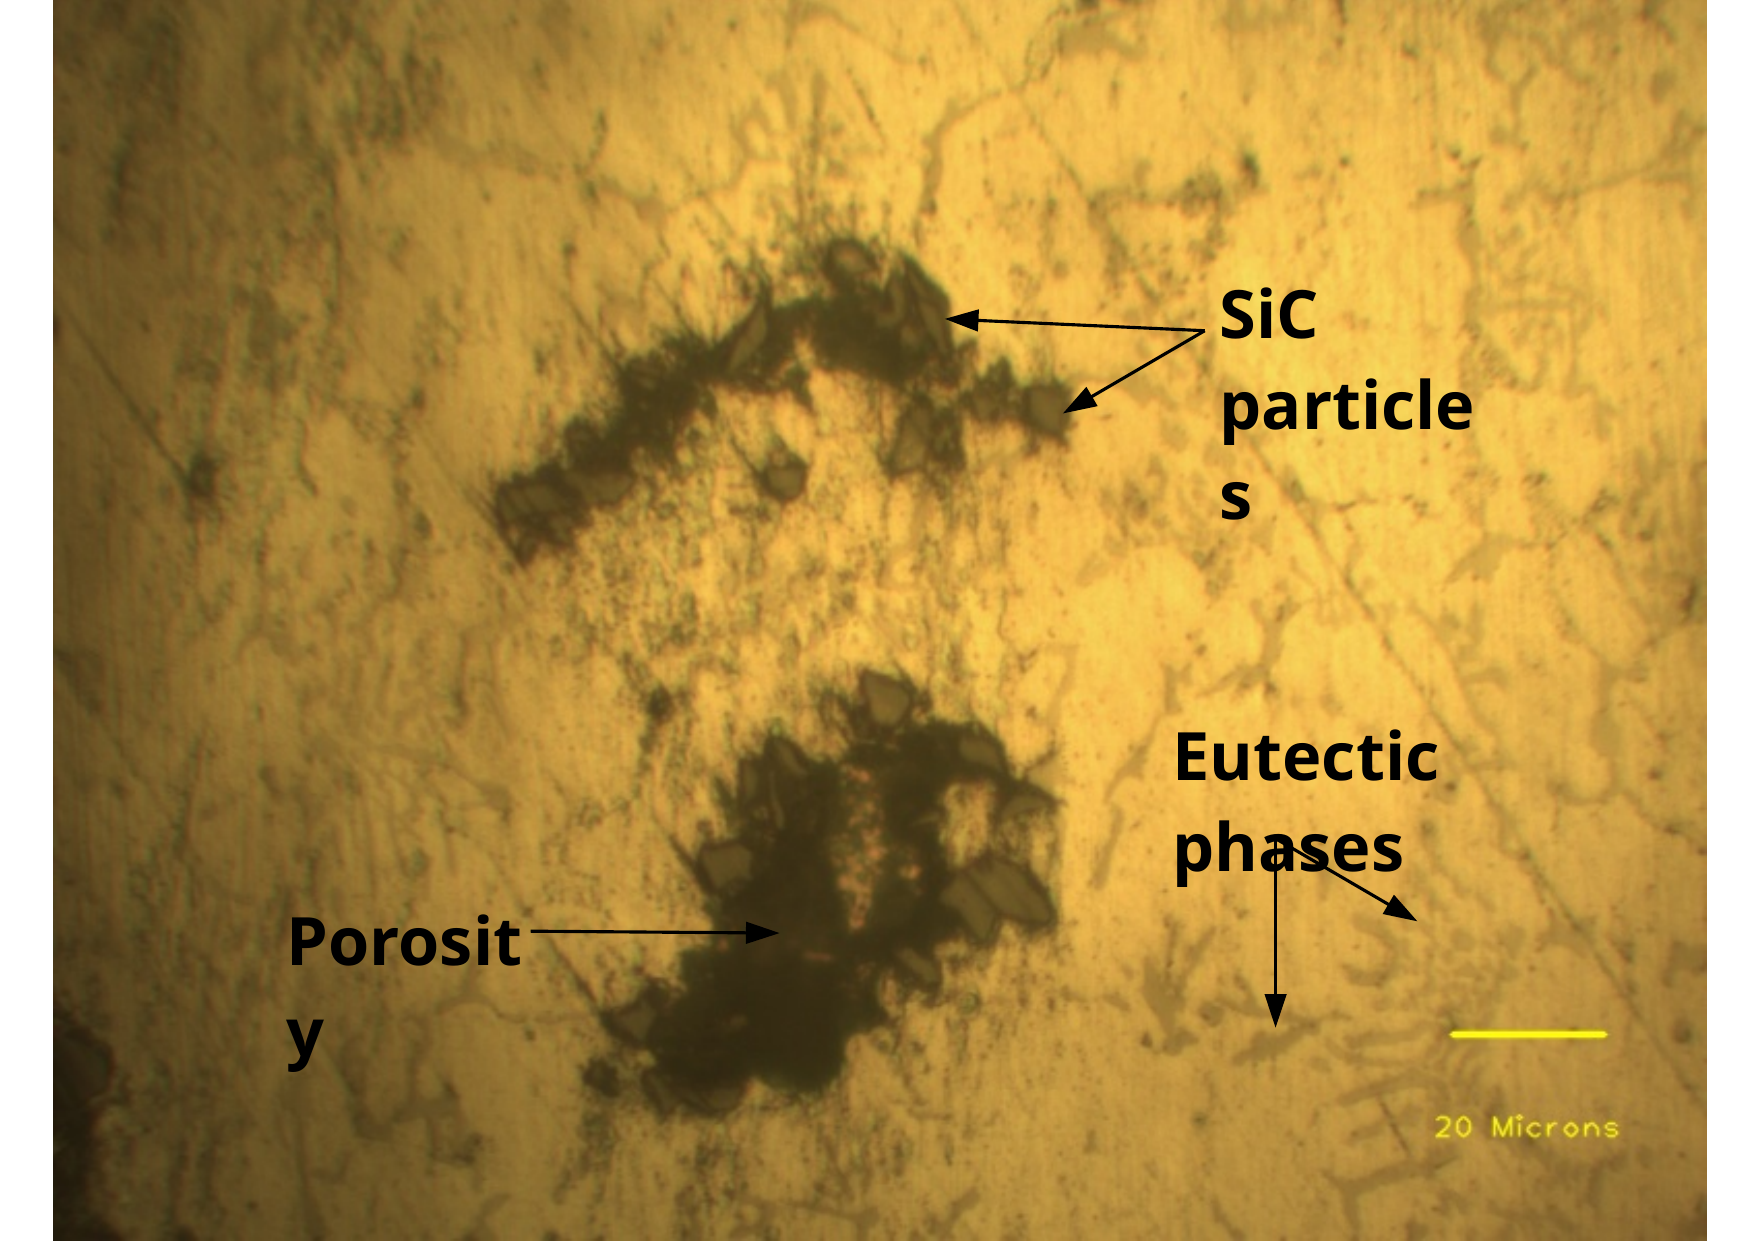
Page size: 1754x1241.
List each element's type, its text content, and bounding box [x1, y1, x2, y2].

text_box Eutectic phases [1157, 701, 1459, 851]
picture [53, 0, 1707, 1241]
text_box SiC particles [1204, 259, 1506, 409]
text_box Porosity [271, 886, 573, 969]
